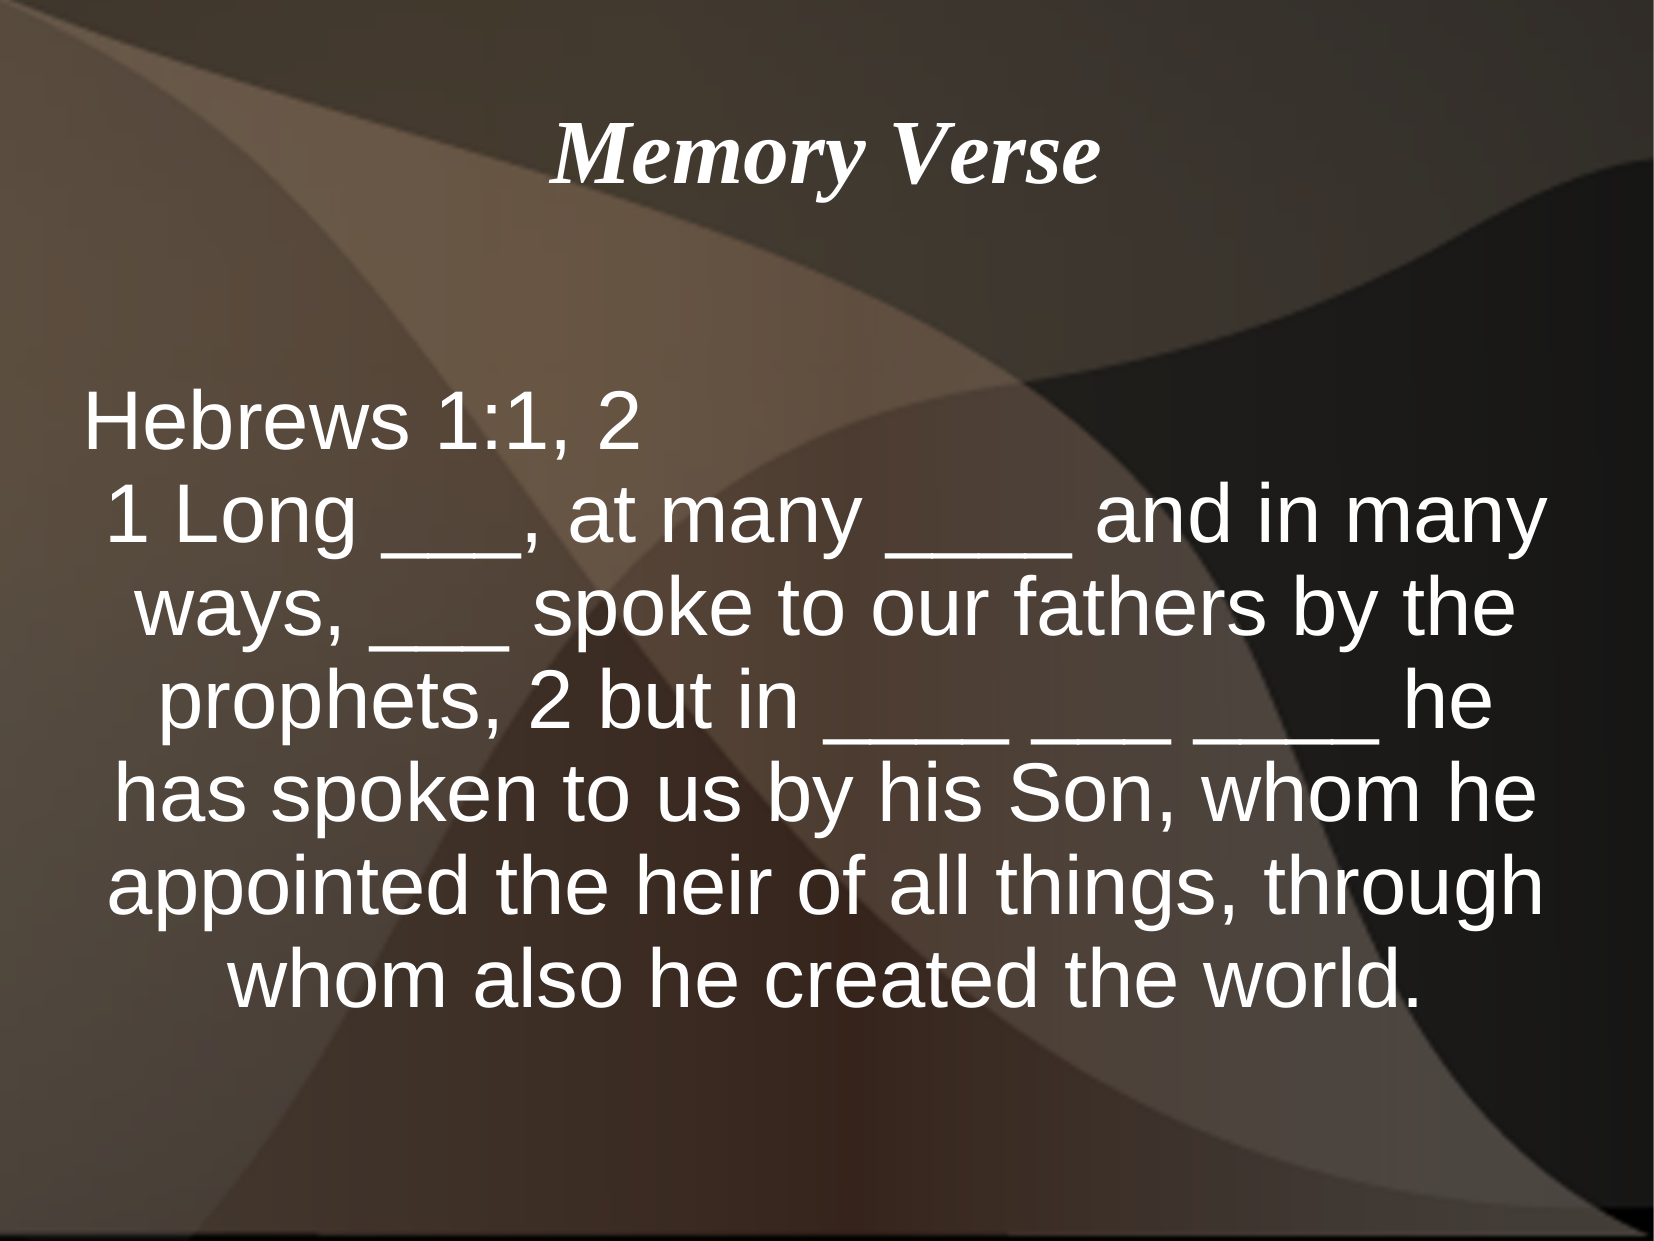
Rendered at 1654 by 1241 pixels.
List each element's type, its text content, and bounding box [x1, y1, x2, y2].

subtitle Hebrews 1:1, 2 1 Long ___, at many ____ and in many ways, ___ spoke to our fathers by the prophets, 2 but in ____ ___ ____ he has spoken to us by his Son, whom he appointed the heir of all things, through whom also he created the world. [82, 297, 1571, 1102]
picture [0, 0, 1654, 1241]
title Memory Verse [82, 56, 1571, 250]
